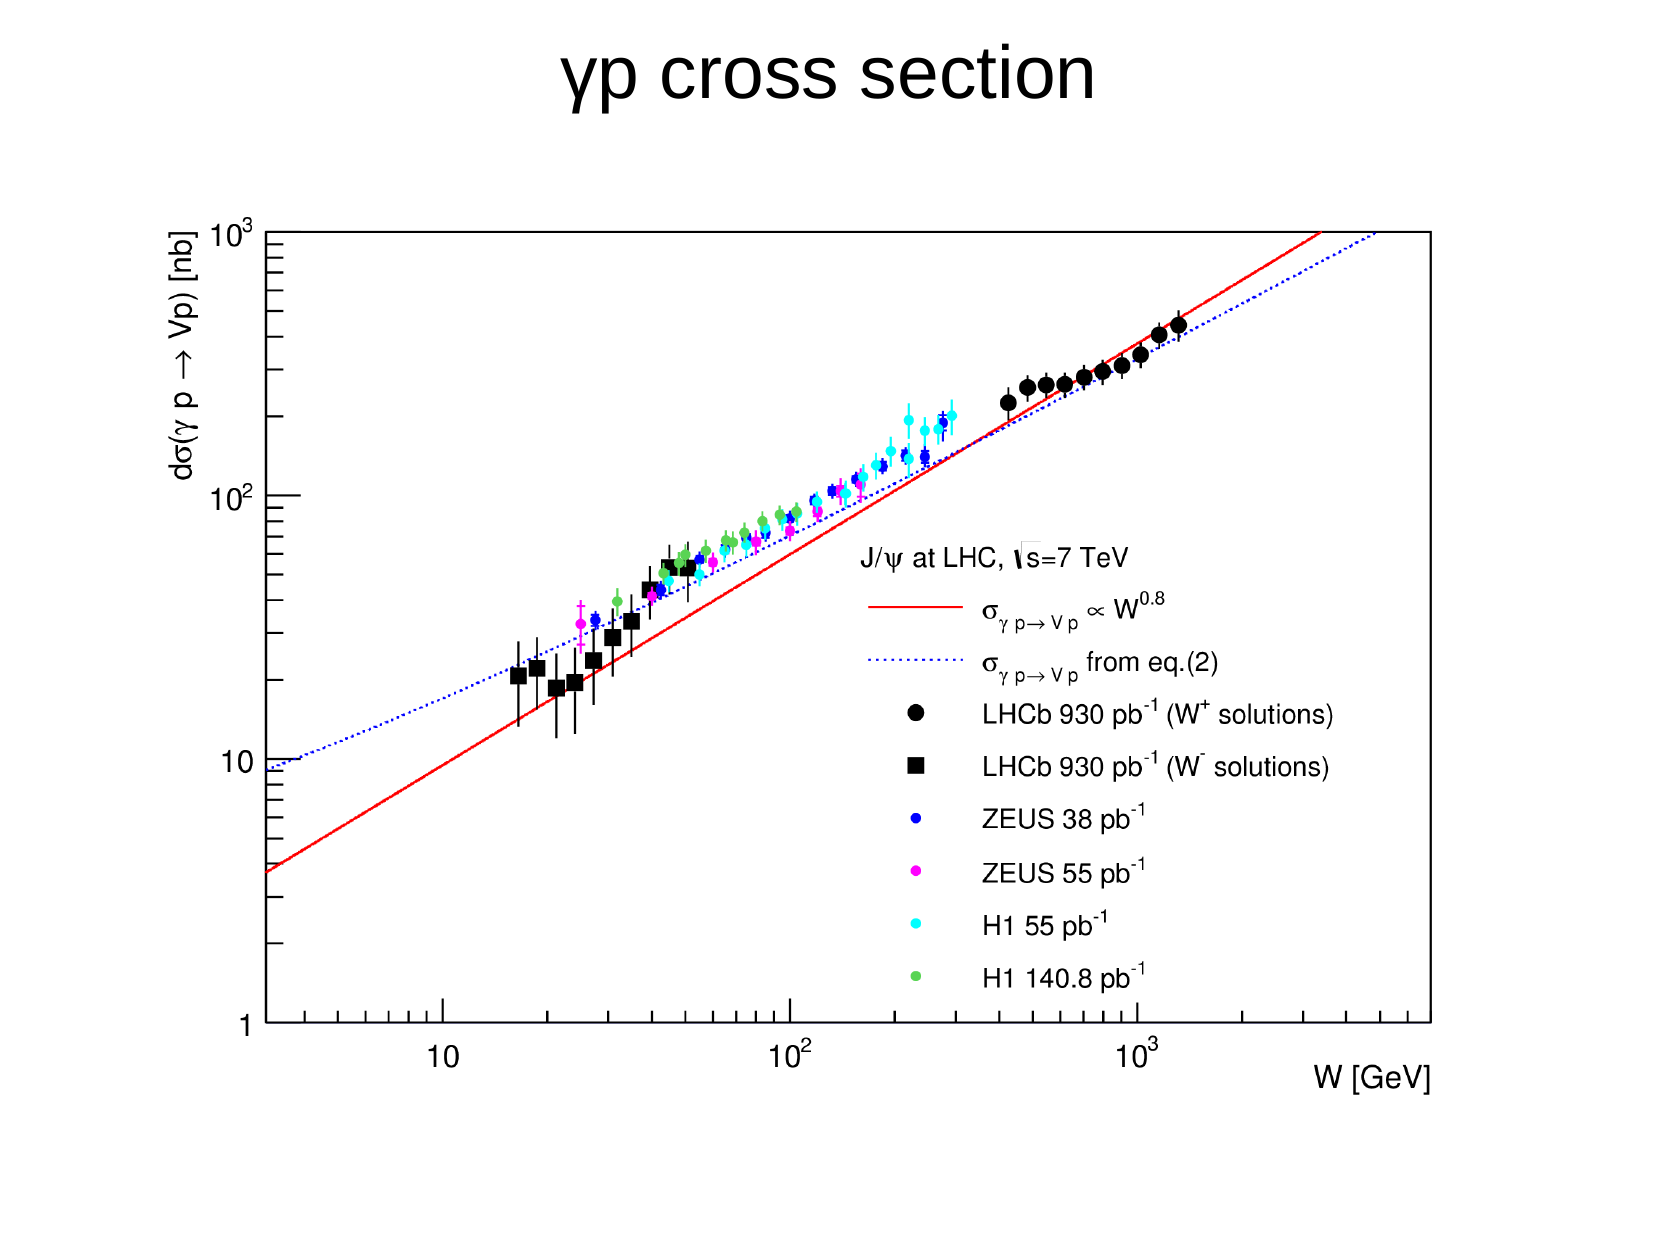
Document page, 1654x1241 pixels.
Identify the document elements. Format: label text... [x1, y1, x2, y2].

picture [120, 134, 1576, 1121]
title γp cross section [82, 30, 1576, 115]
